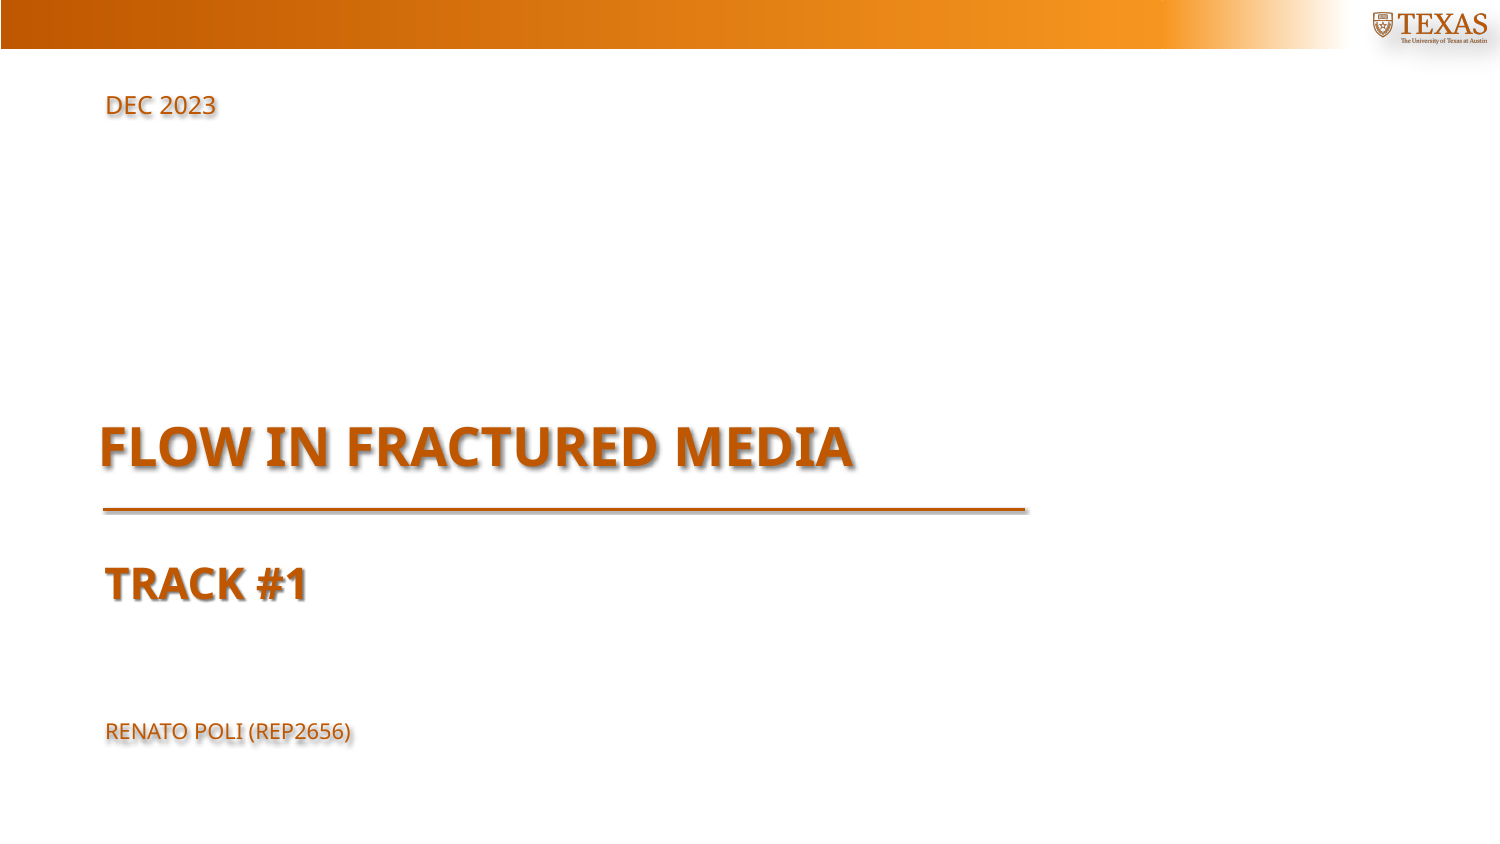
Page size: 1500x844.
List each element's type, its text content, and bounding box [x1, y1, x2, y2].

text_box FLOW IN FRACTURED MEDIA [82, 196, 1377, 485]
text_box TRACK #1 [89, 545, 376, 684]
picture [1348, 0, 1500, 68]
text_box Renato poli (rep2656) [89, 674, 1384, 750]
text_box Dec 2023 [89, 74, 1375, 139]
